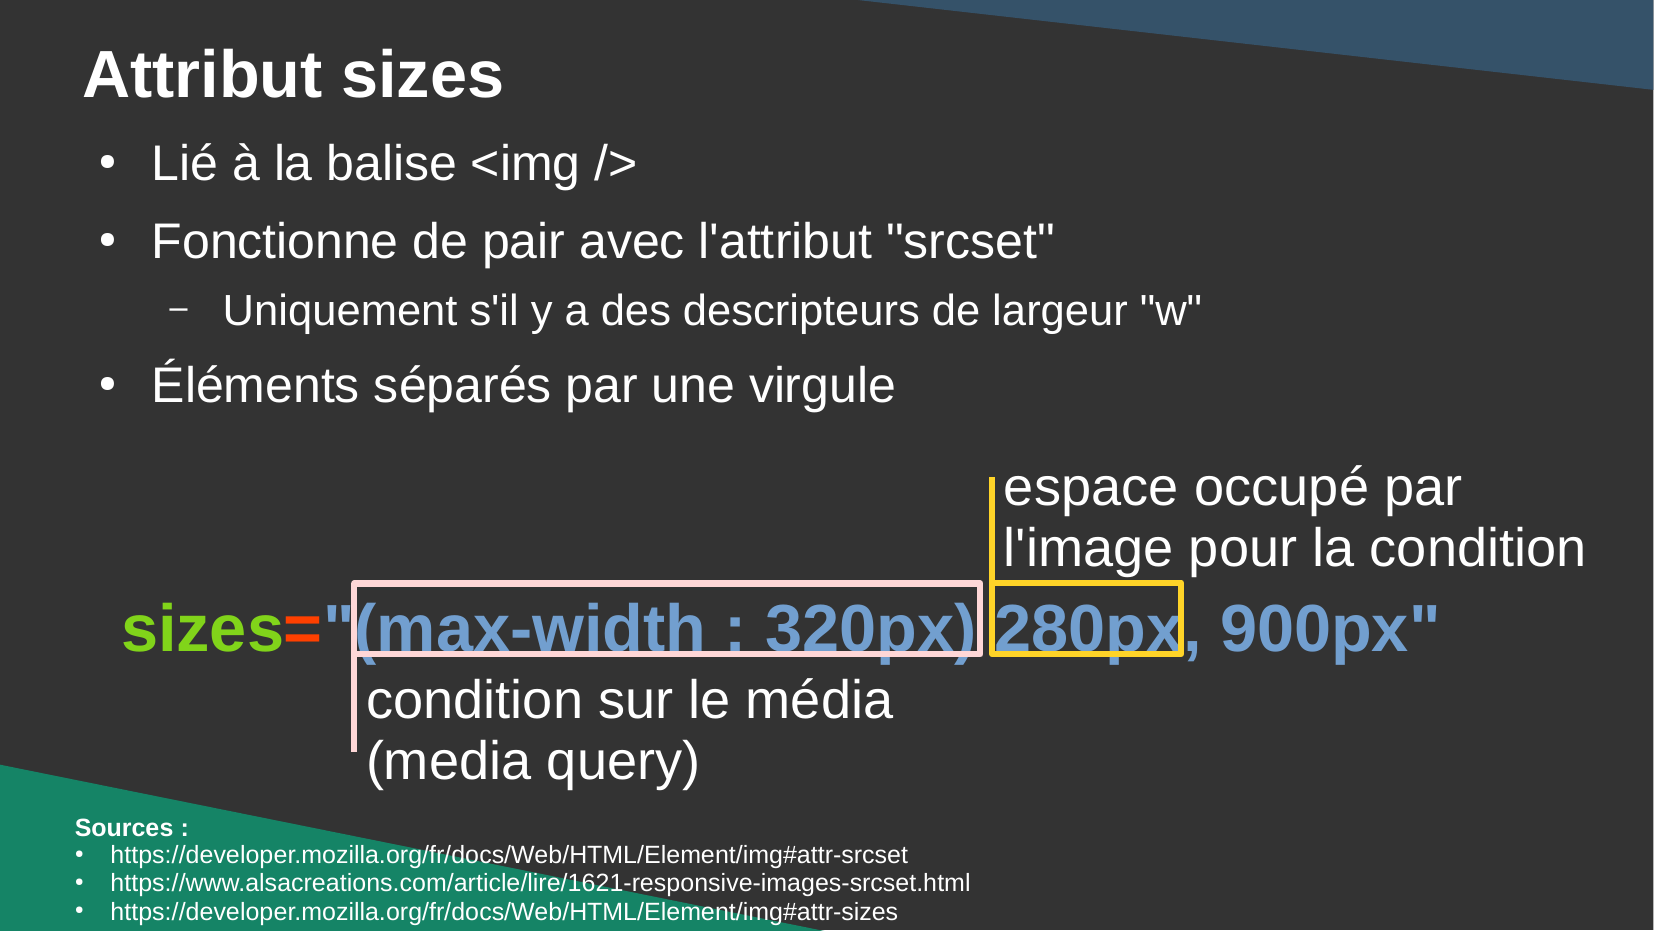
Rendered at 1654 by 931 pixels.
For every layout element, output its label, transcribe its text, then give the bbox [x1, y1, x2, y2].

text_box Sources : https://developer.mozilla.org/fr/docs/Web/HTML/Element/img#attr-srcset https://www.alsacreations.com/article/lire/1621-responsive-images-srcset.html https://developer.mozilla.org/fr/docs/Web/HTML/Element/img#attr-sizes [60, 805, 1546, 931]
title condition sur le média (media query) [366, 669, 993, 791]
text_box sizes="(max-width : 320px) 280px, 900px" [995, 586, 1178, 651]
title espace occupé par l'image pour la condition [1003, 456, 1630, 578]
text_box sizes="(max-width : 320px) 280px, 900px" [357, 587, 977, 651]
list Lié à la balise <img /> Fonctionne de pair avec l'attribut "srcset" Uniquement s'il y a des descripteurs de largeur "w" Éléments séparés par une virgule [80, 135, 1605, 426]
text_box [0, 764, 200, 931]
text_box sizes="(max-width : 320px) 280px, 900px" [357, 583, 1560, 707]
text_box [857, 0, 1654, 90]
text_box sizes="(max-width : 320px) 280px, 900px" [106, 583, 351, 707]
title Attribut sizes [82, 37, 1571, 122]
